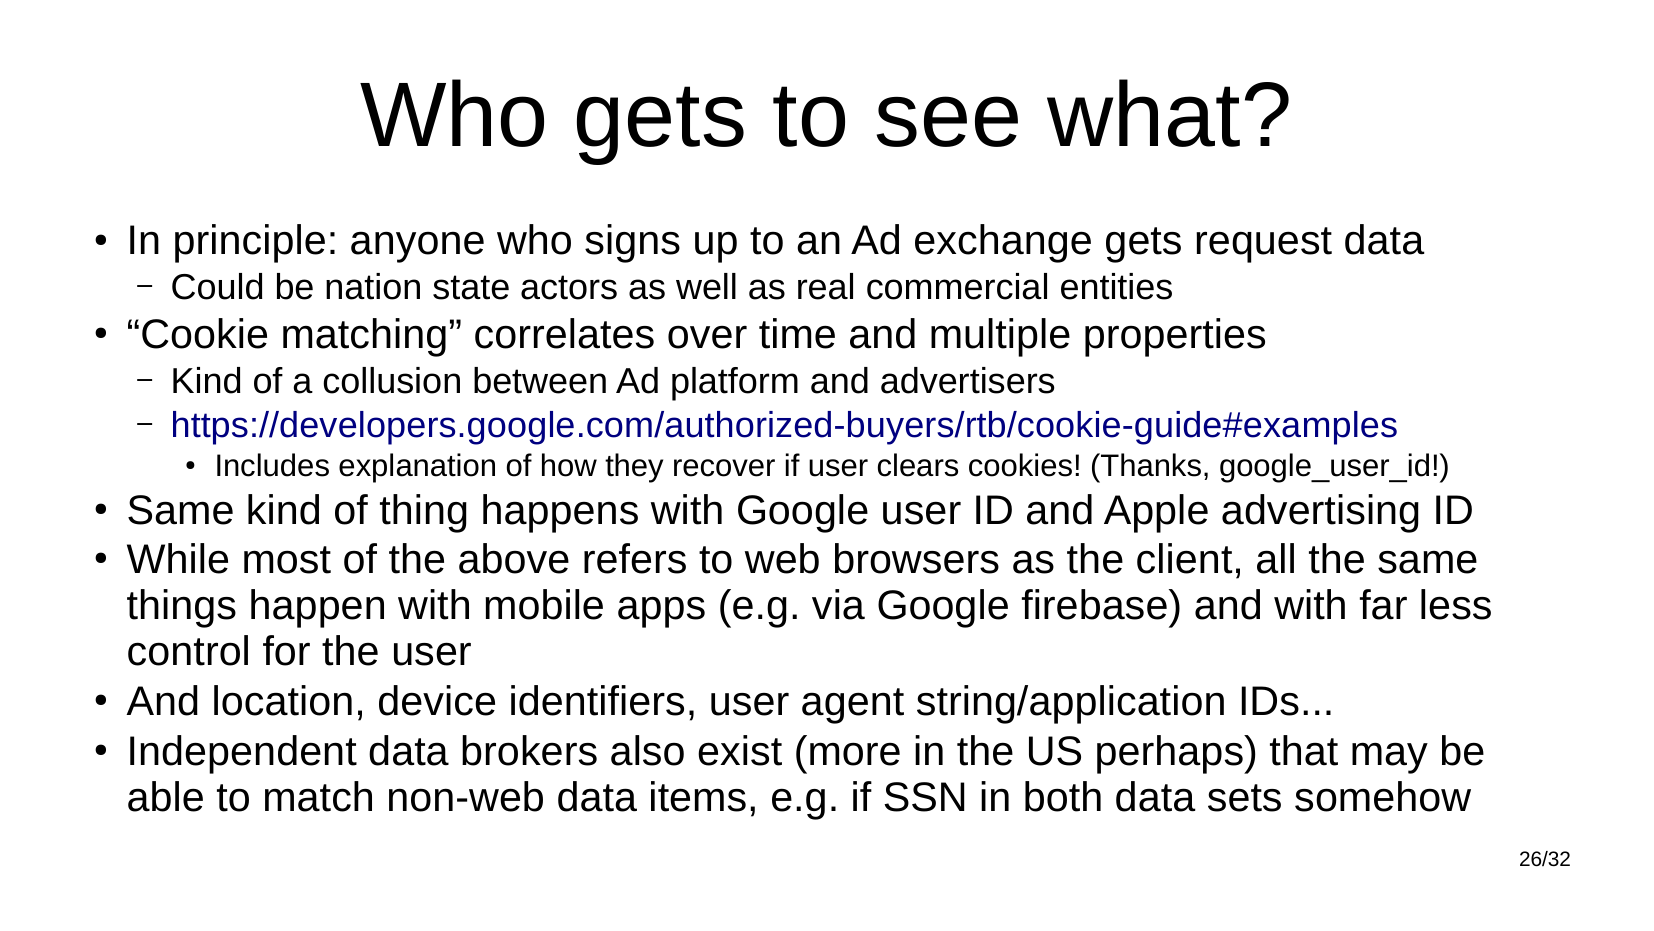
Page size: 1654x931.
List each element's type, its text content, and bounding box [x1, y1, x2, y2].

title Who gets to see what? [82, 37, 1571, 193]
list In principle: anyone who signs up to an Ad exchange gets request data Could be nation state actors as well as real commercial entities “Cookie matching” correlates over time and multiple properties Kind of a collusion between Ad platform and advertisers https://developers.google.com/authorized-buyers/rtb/cookie-guide#examples Includes explanation of how they recover if user clears cookies! (Thanks, google_user_id!) Same kind of thing happens with Google user ID and Apple advertising ID While most of the above refers to web browsers as the client, all the same things happen with mobile apps (e.g. via Google firebase) and with far less control for the user And location, device identifiers, user agent string/application IDs... Independent data brokers also exist (more in the US perhaps) that may be able to match non-web data items, e.g. if SSN in both data sets somehow [82, 217, 1571, 839]
